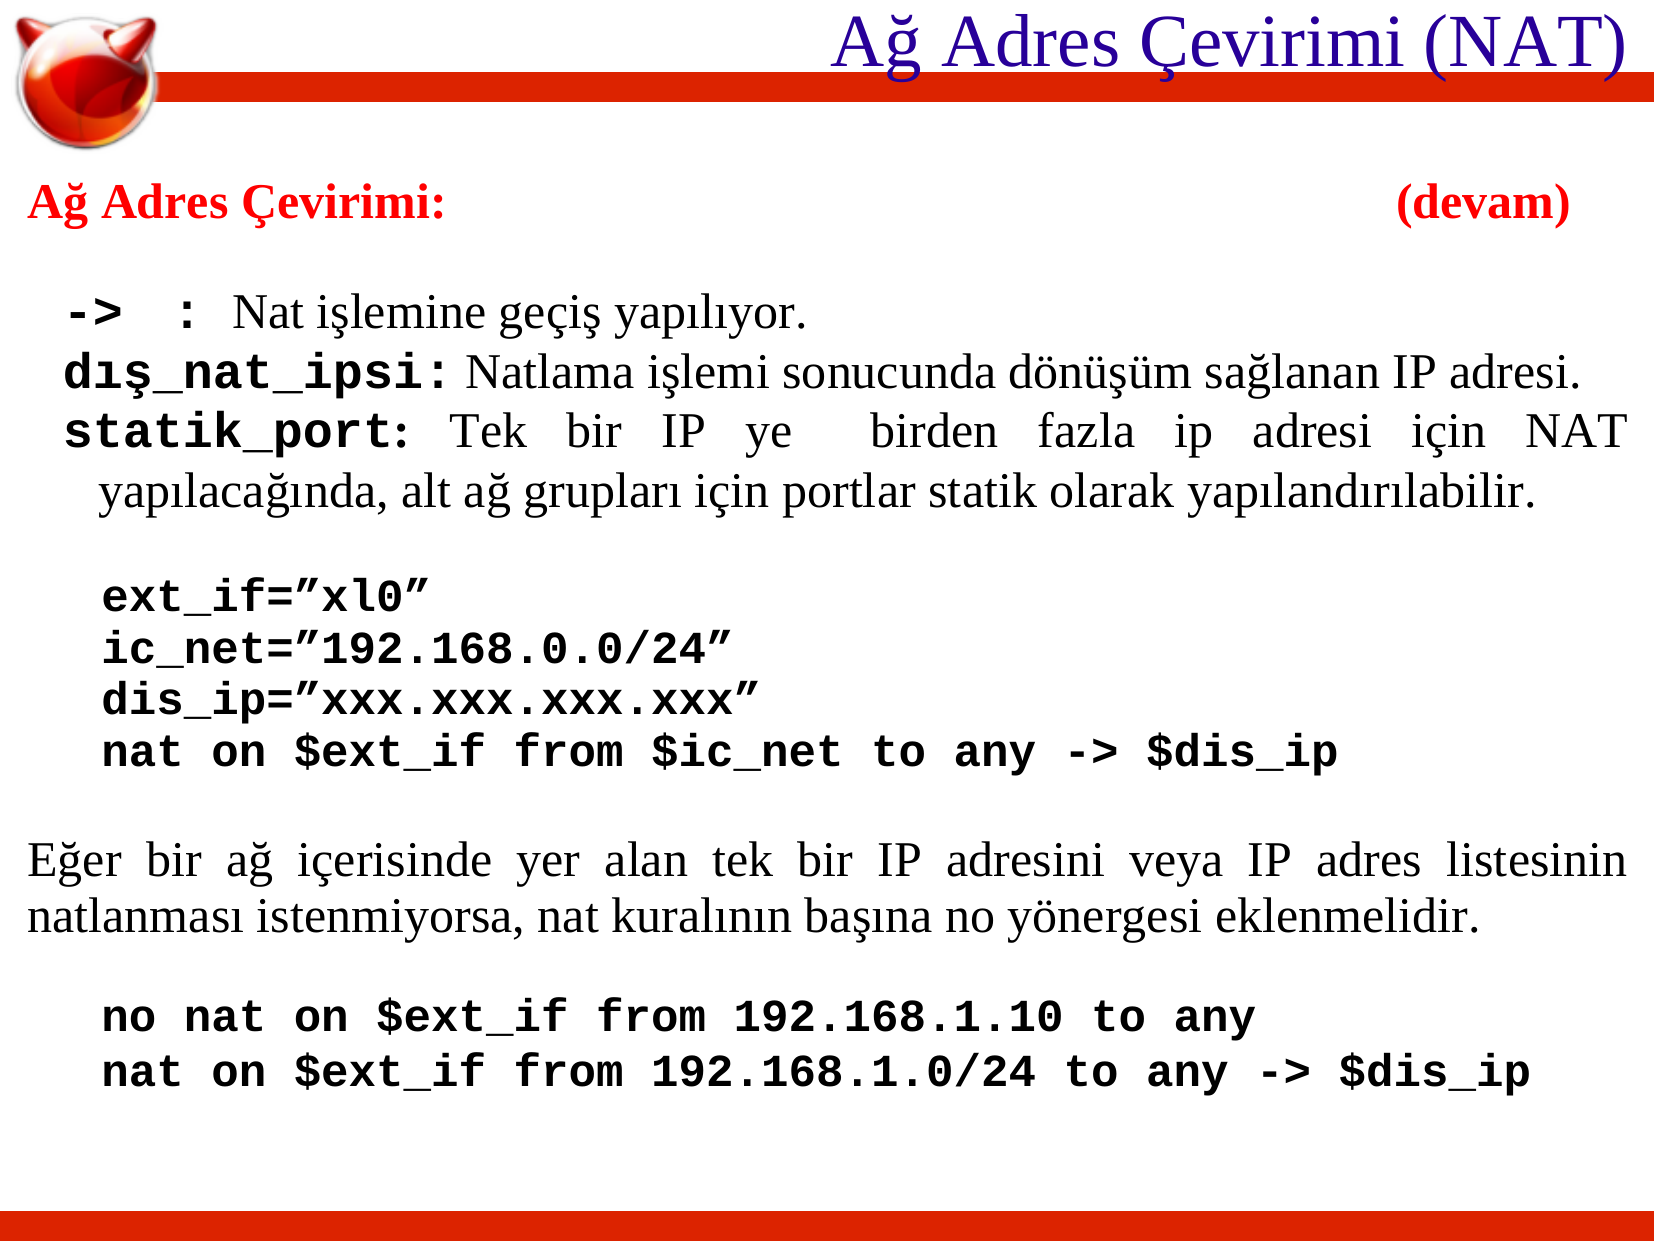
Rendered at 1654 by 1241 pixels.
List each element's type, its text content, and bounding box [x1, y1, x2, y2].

text_box Ağ Adres Çevirimi (NAT) [714, 0, 1648, 84]
text_box [0, 1211, 1654, 1241]
picture [10, 12, 165, 154]
text_box [165, 72, 1654, 102]
text_box Ağ Adres Çevirimi: (devam) -> : Nat işlemine geçiş yapılıyor. dış_nat_ipsi: Natlama işlemi sonucunda dönüşüm sağlanan IP adresi. statik_port : Tek bir IP ye birden fazla ip adresi için NAT yapılacağında, alt ağ grupları için portlar statik olarak yapılandırılabilir. ext_if=”xl0” ic_net=”192.168.0.0/24” dis_ip=”xxx.xxx.xxx.xxx” nat on $ext_if from $ic_net to any -> $dis_ip Eğer bir ağ içerisinde yer alan tek bir IP adresini veya IP adres listesinin natlanması istenmiyorsa, nat kuralının başına no yönergesi eklenmelidir. no nat on $ext_if from 192.168.1.10 to any nat on $ext_if from 192.168.1.0/24 to any -> $dis_ip [27, 173, 1630, 1160]
